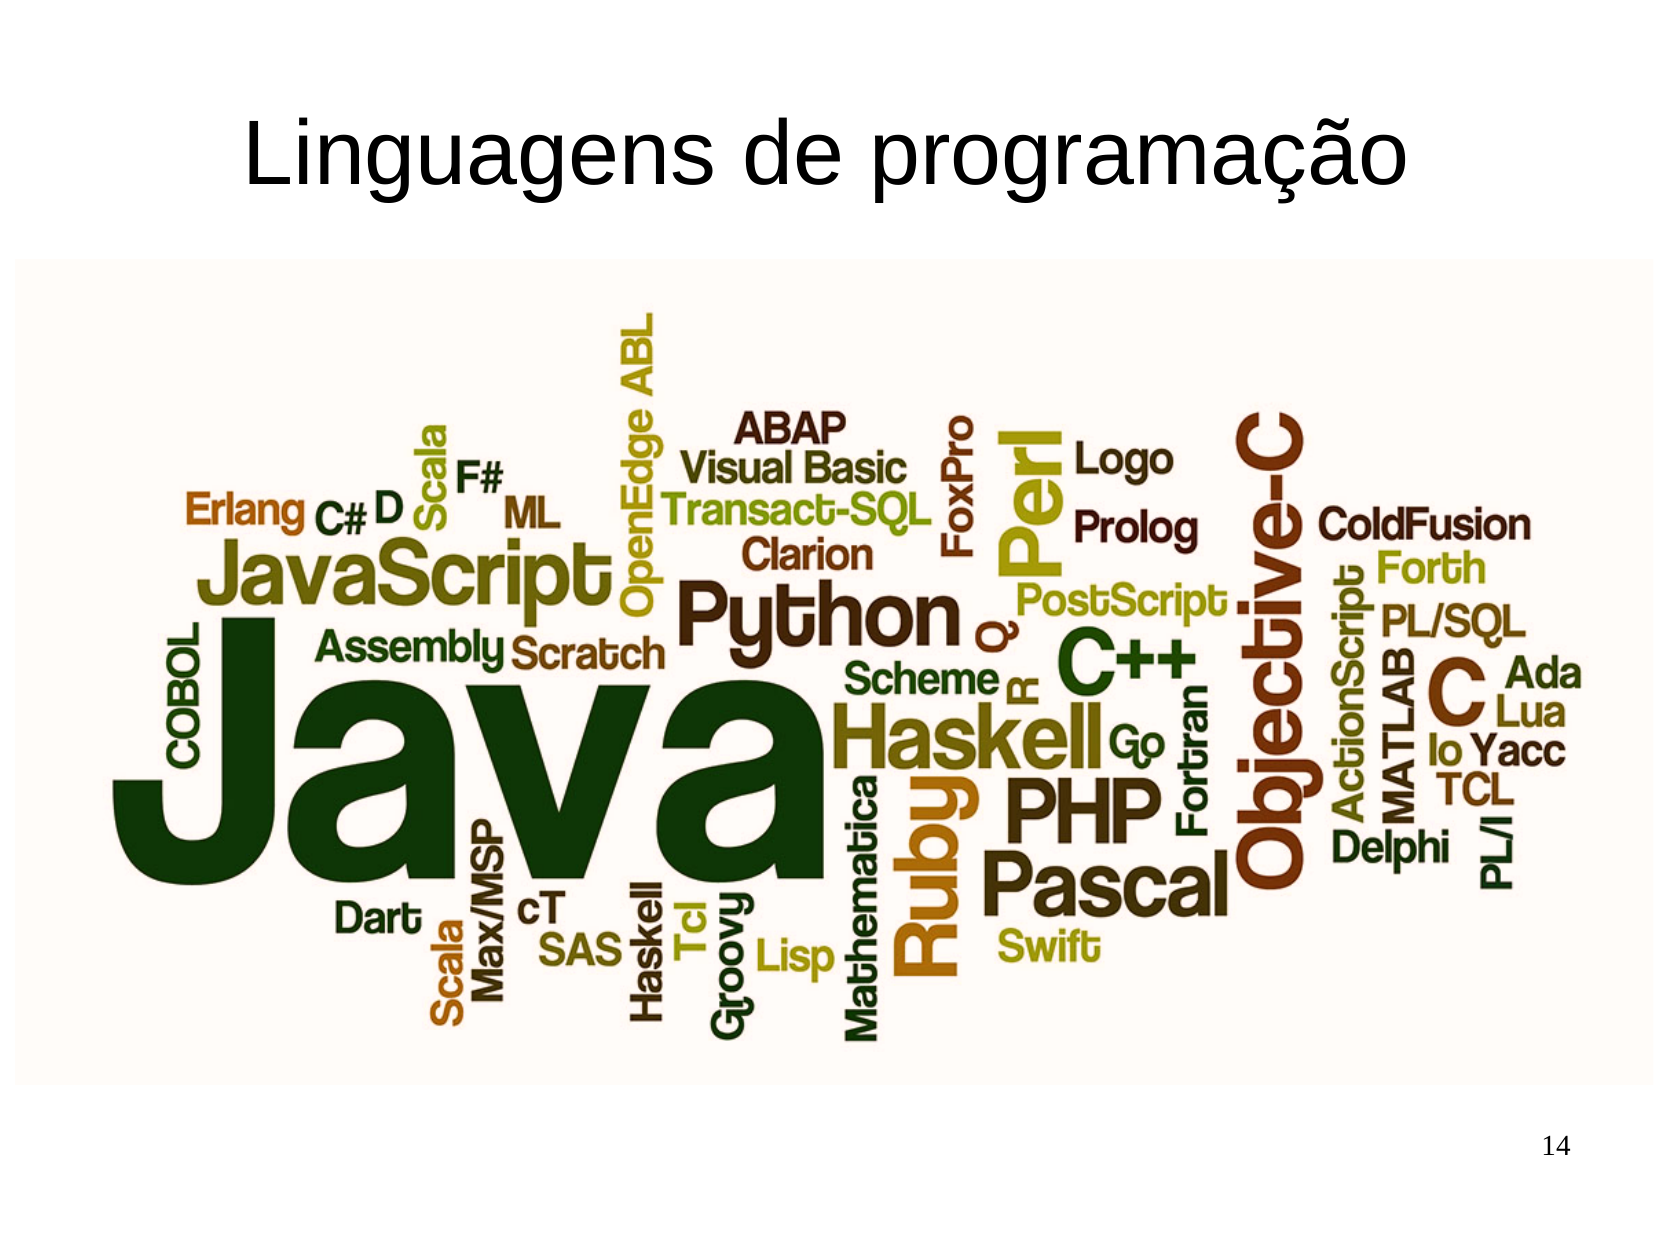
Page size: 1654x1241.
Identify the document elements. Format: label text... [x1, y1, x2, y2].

picture [15, 259, 1654, 1085]
title Linguagens de programação [82, 49, 1571, 257]
